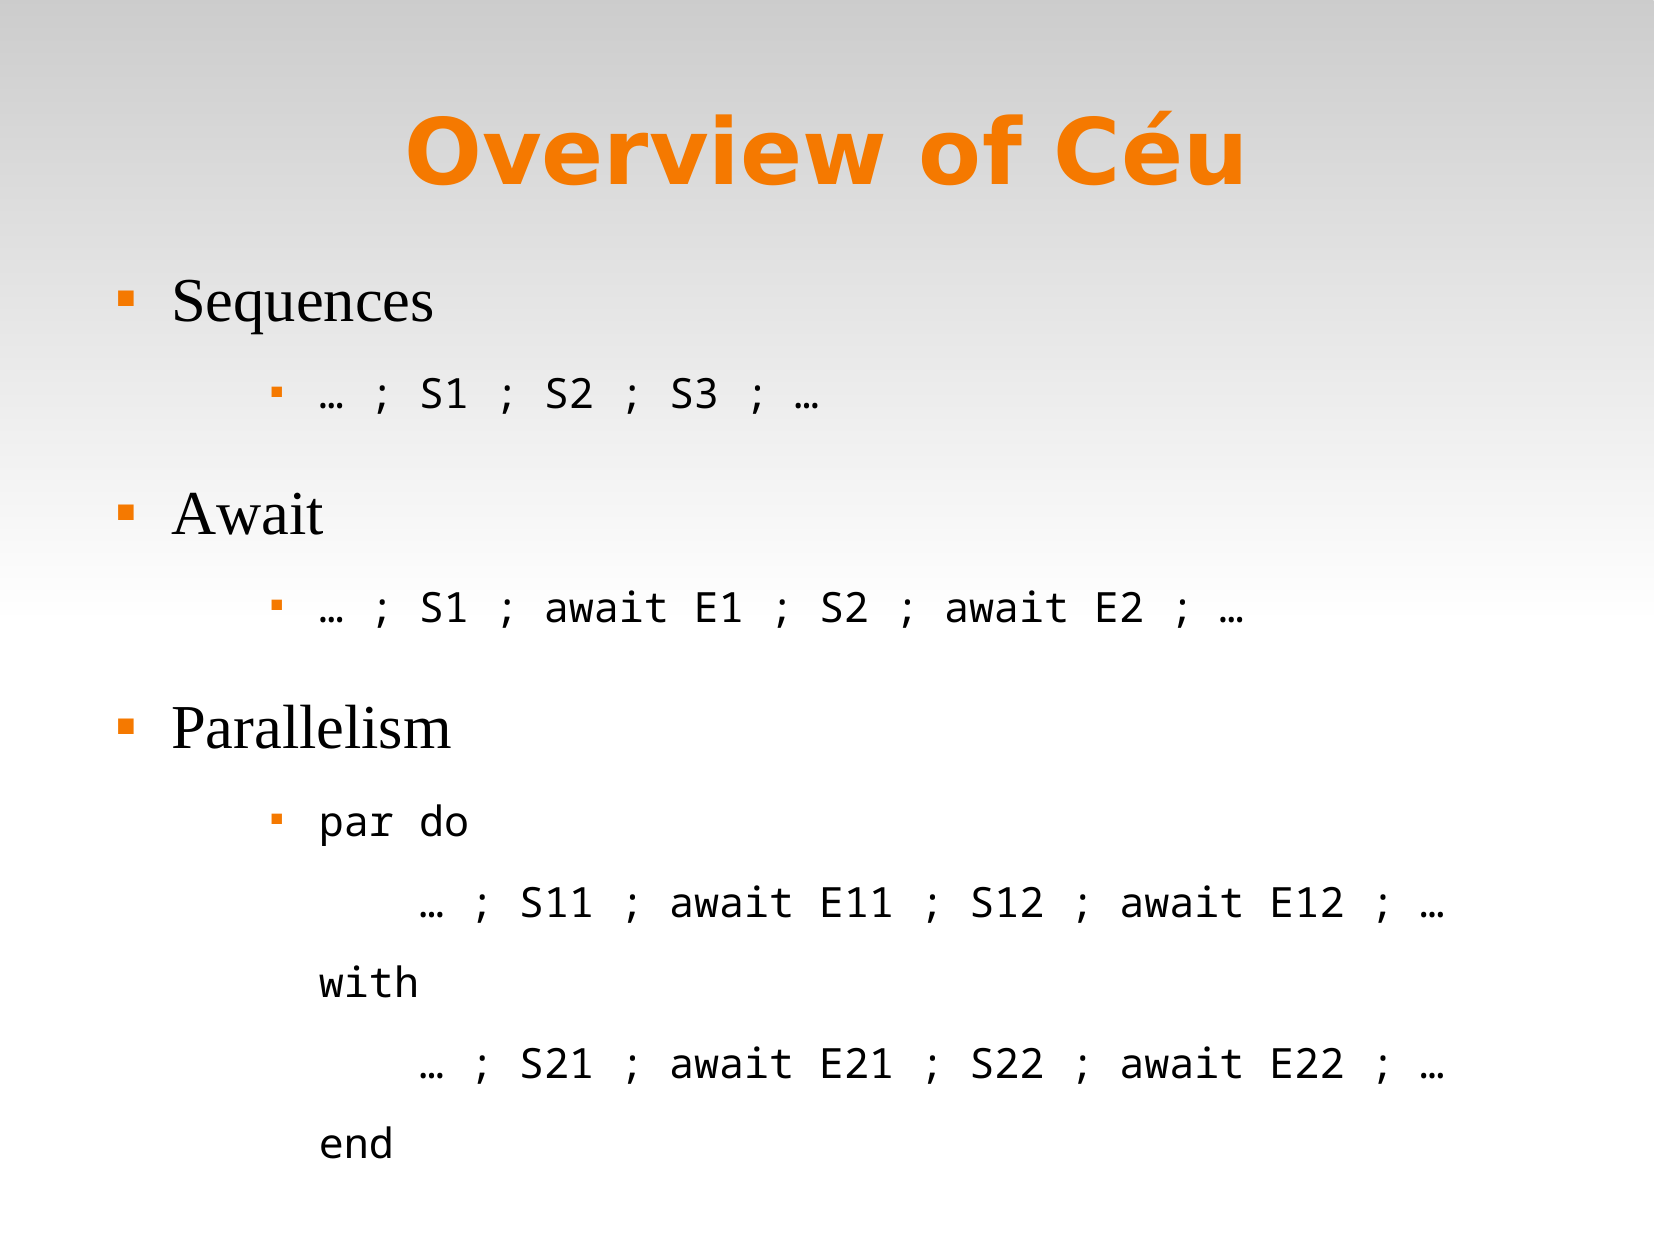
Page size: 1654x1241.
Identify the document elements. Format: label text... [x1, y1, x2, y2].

title Overview of Céu [82, 49, 1571, 231]
list Sequences … ; S1 ; S2 ; S3 ; … Await … ; S1 ; await E1 ; S2 ; await E2 ; … Parallelism par do … ; S11 ; await E11 ; S12 ; await E12 ; … with … ; S21 ; await E21 ; S22 ; await E22 ; … end [82, 231, 1571, 1222]
